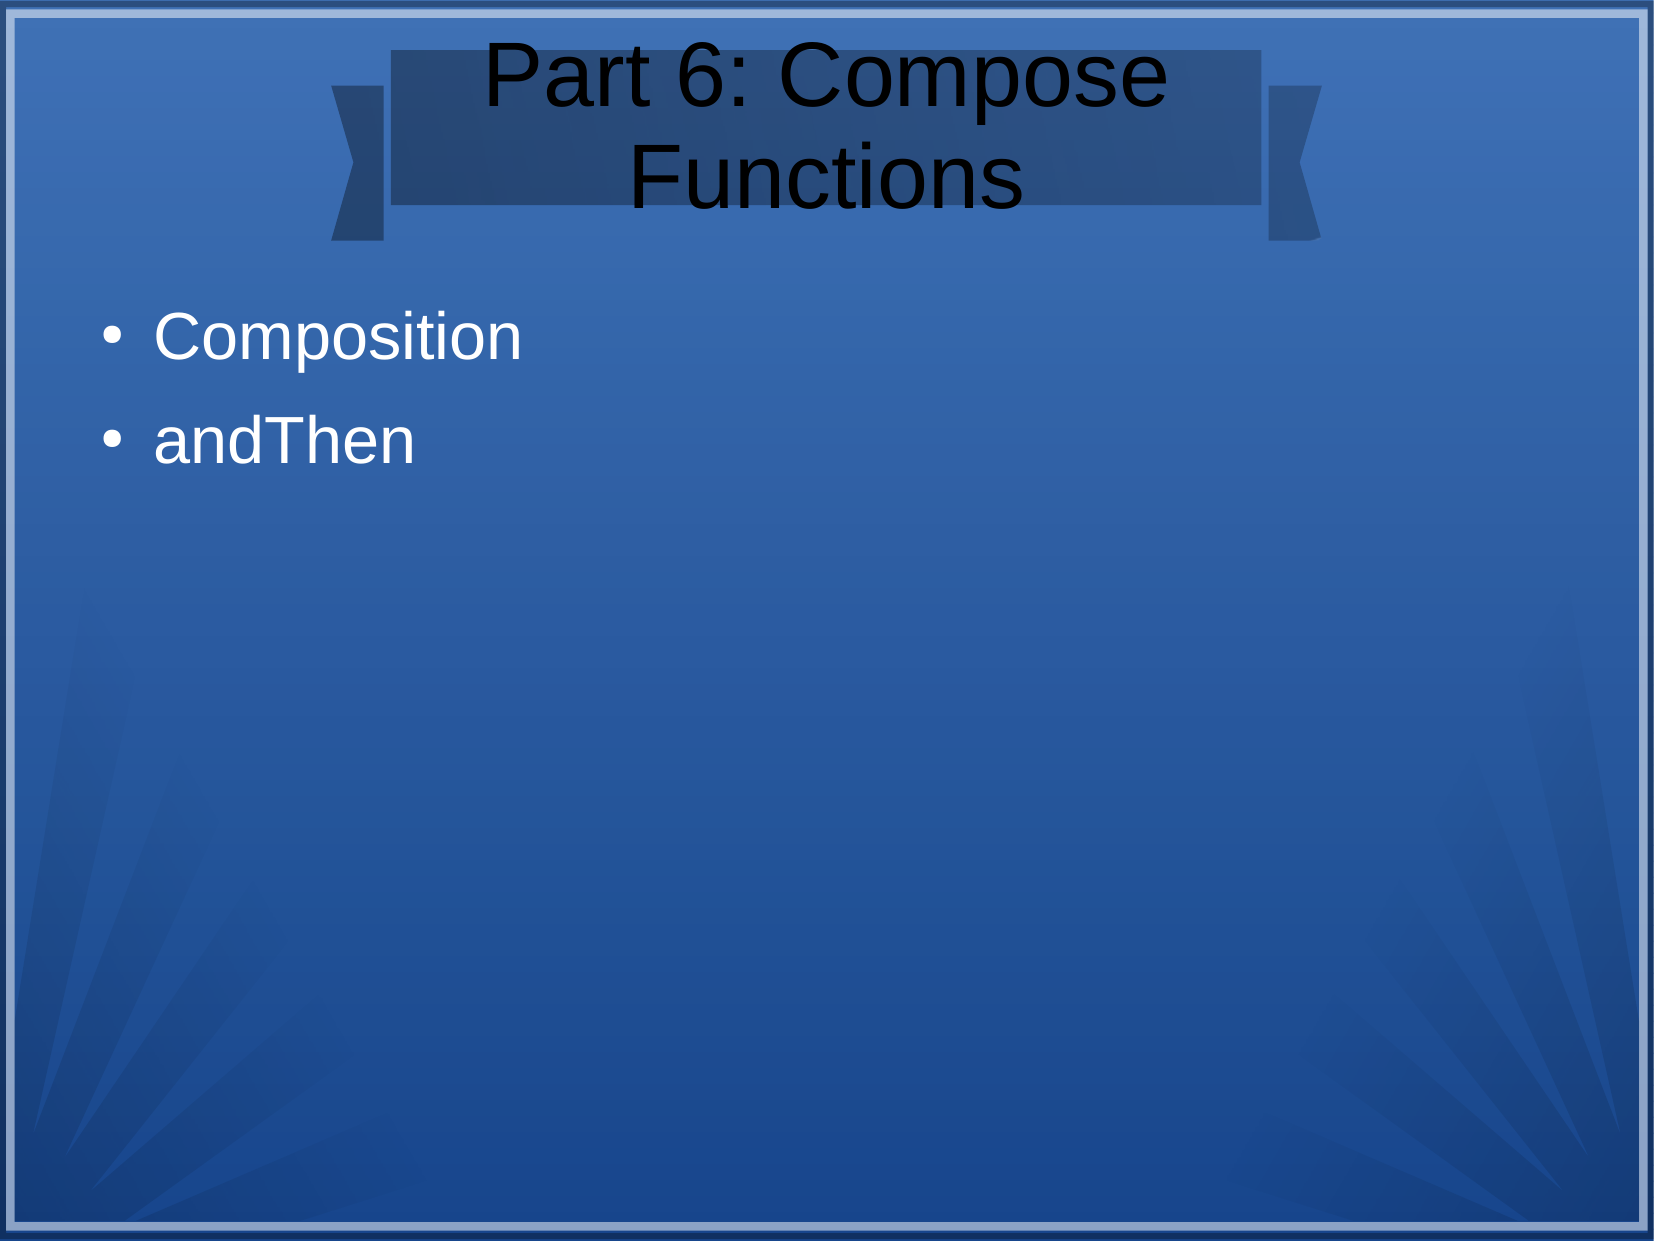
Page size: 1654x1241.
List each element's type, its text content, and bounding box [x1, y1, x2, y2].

list Composition andThen [82, 299, 1571, 1241]
title Part 6: Compose Functions [389, 23, 1264, 229]
